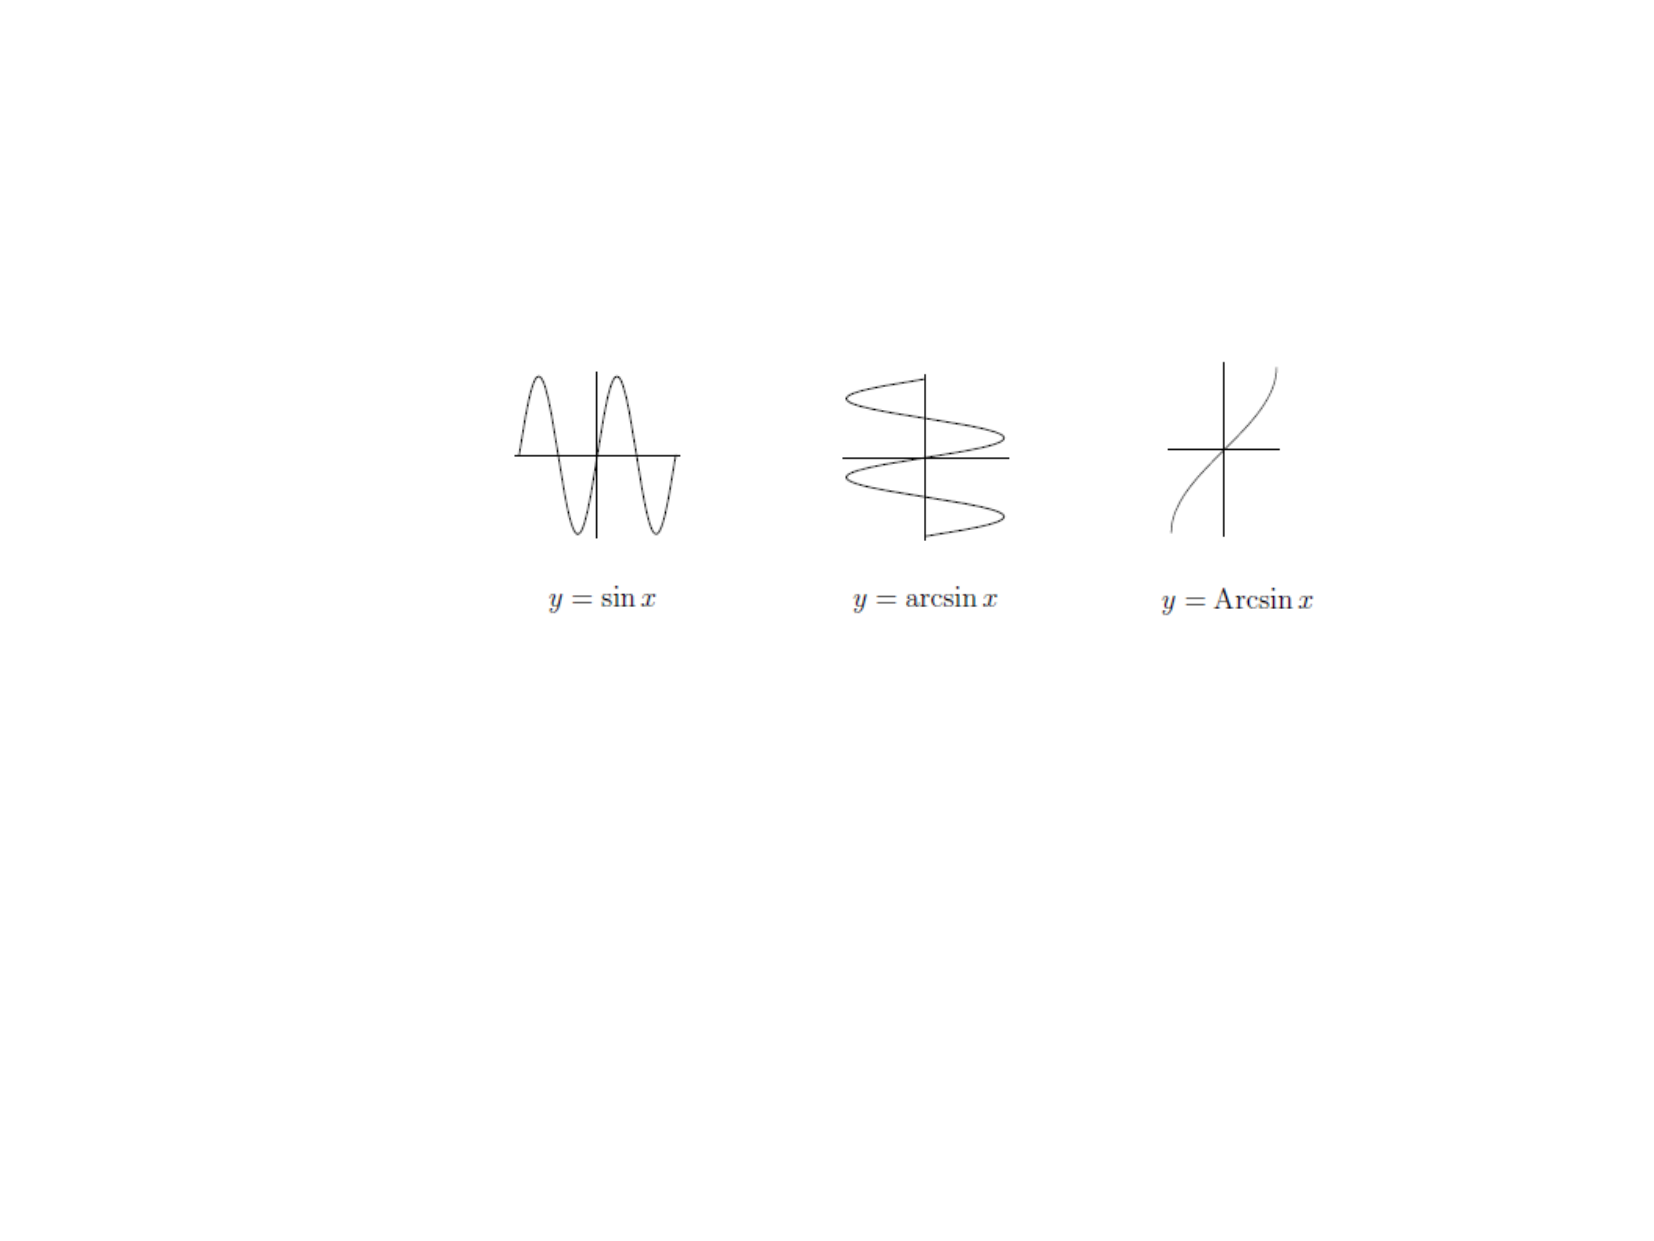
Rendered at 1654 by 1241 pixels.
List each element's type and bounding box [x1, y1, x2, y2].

picture [496, 353, 690, 556]
picture [1157, 356, 1288, 556]
picture [838, 354, 1019, 552]
picture [1157, 572, 1317, 617]
picture [543, 578, 663, 623]
picture [850, 577, 1004, 626]
